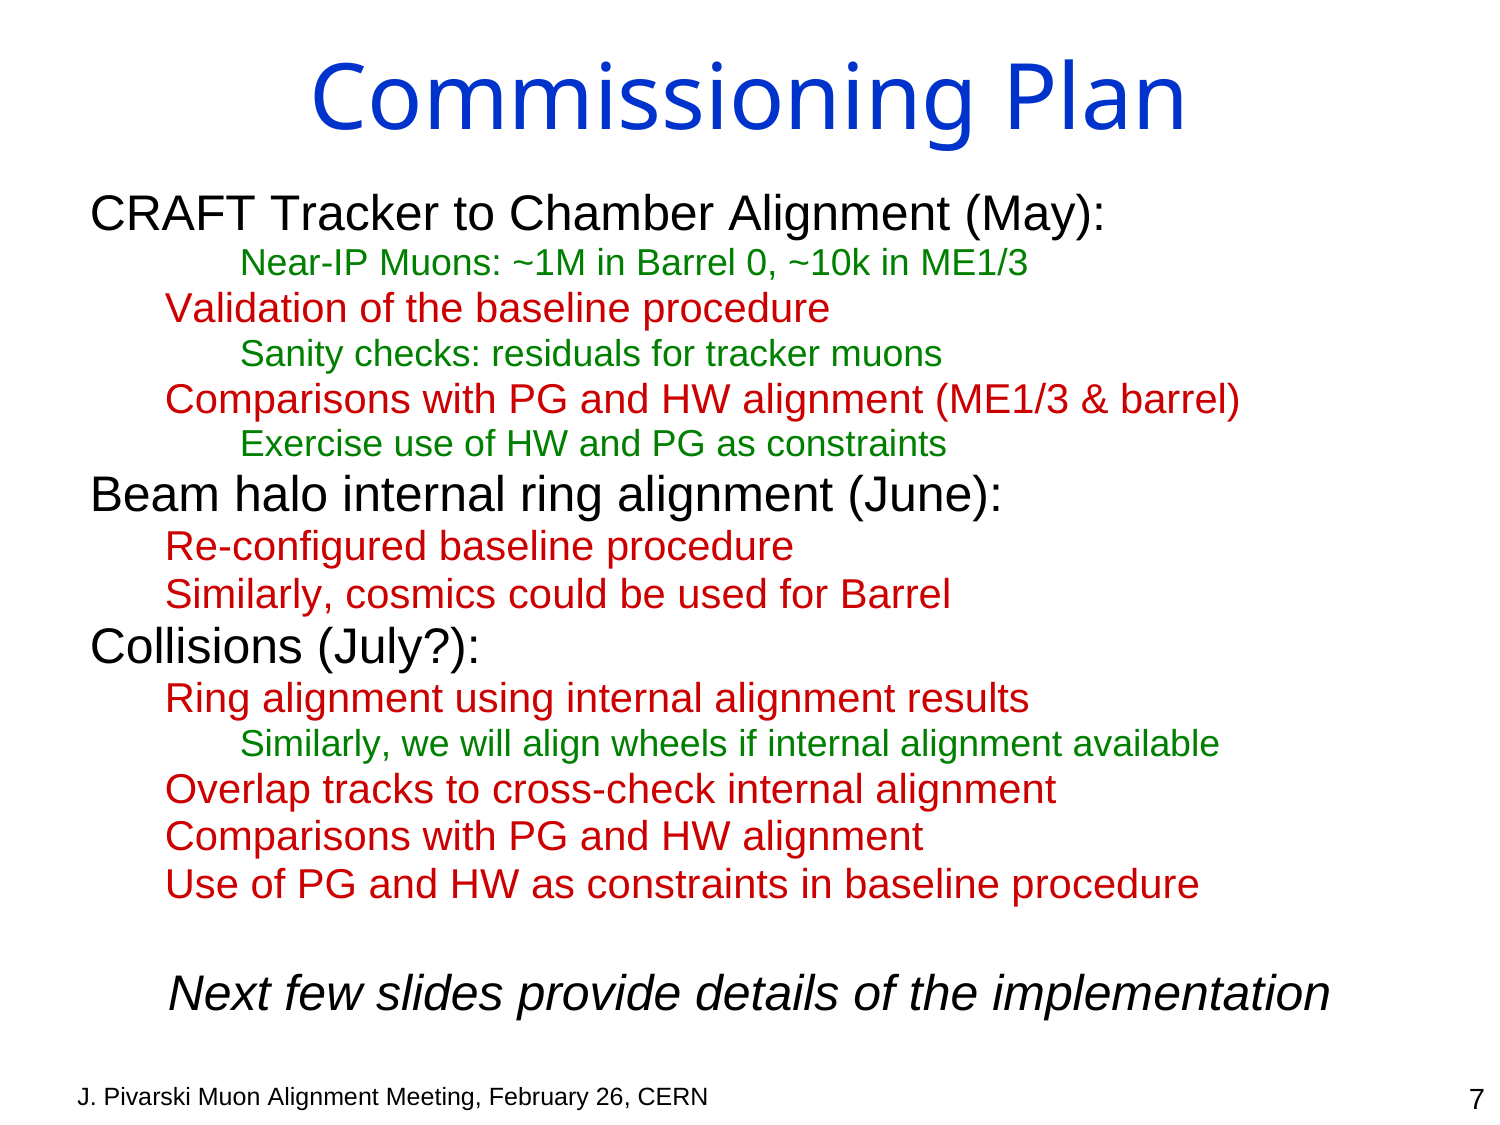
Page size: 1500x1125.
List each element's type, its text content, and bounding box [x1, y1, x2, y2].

list CRAFT Tracker to Chamber Alignment (May): Near-IP Muons: ~1M in Barrel 0, ~10k in ME1/3 Validation of the baseline procedure Sanity checks: residuals for tracker muons Comparisons with PG and HW alignment (ME1/3 & barrel) Exercise use of HW and PG as constraints Beam halo internal ring alignment (June): Re-configured baseline procedure Similarly, cosmics could be used for Barrel Collisions (July?): Ring alignment using internal alignment results Similarly, we will align wheels if internal alignment available Overlap tracks to cross-check internal alignment Comparisons with PG and HW alignment Use of PG and HW as constraints in baseline procedure Next few slides provide details of the implementation [75, 187, 1426, 1088]
title Commissioning Plan [75, 0, 1426, 187]
